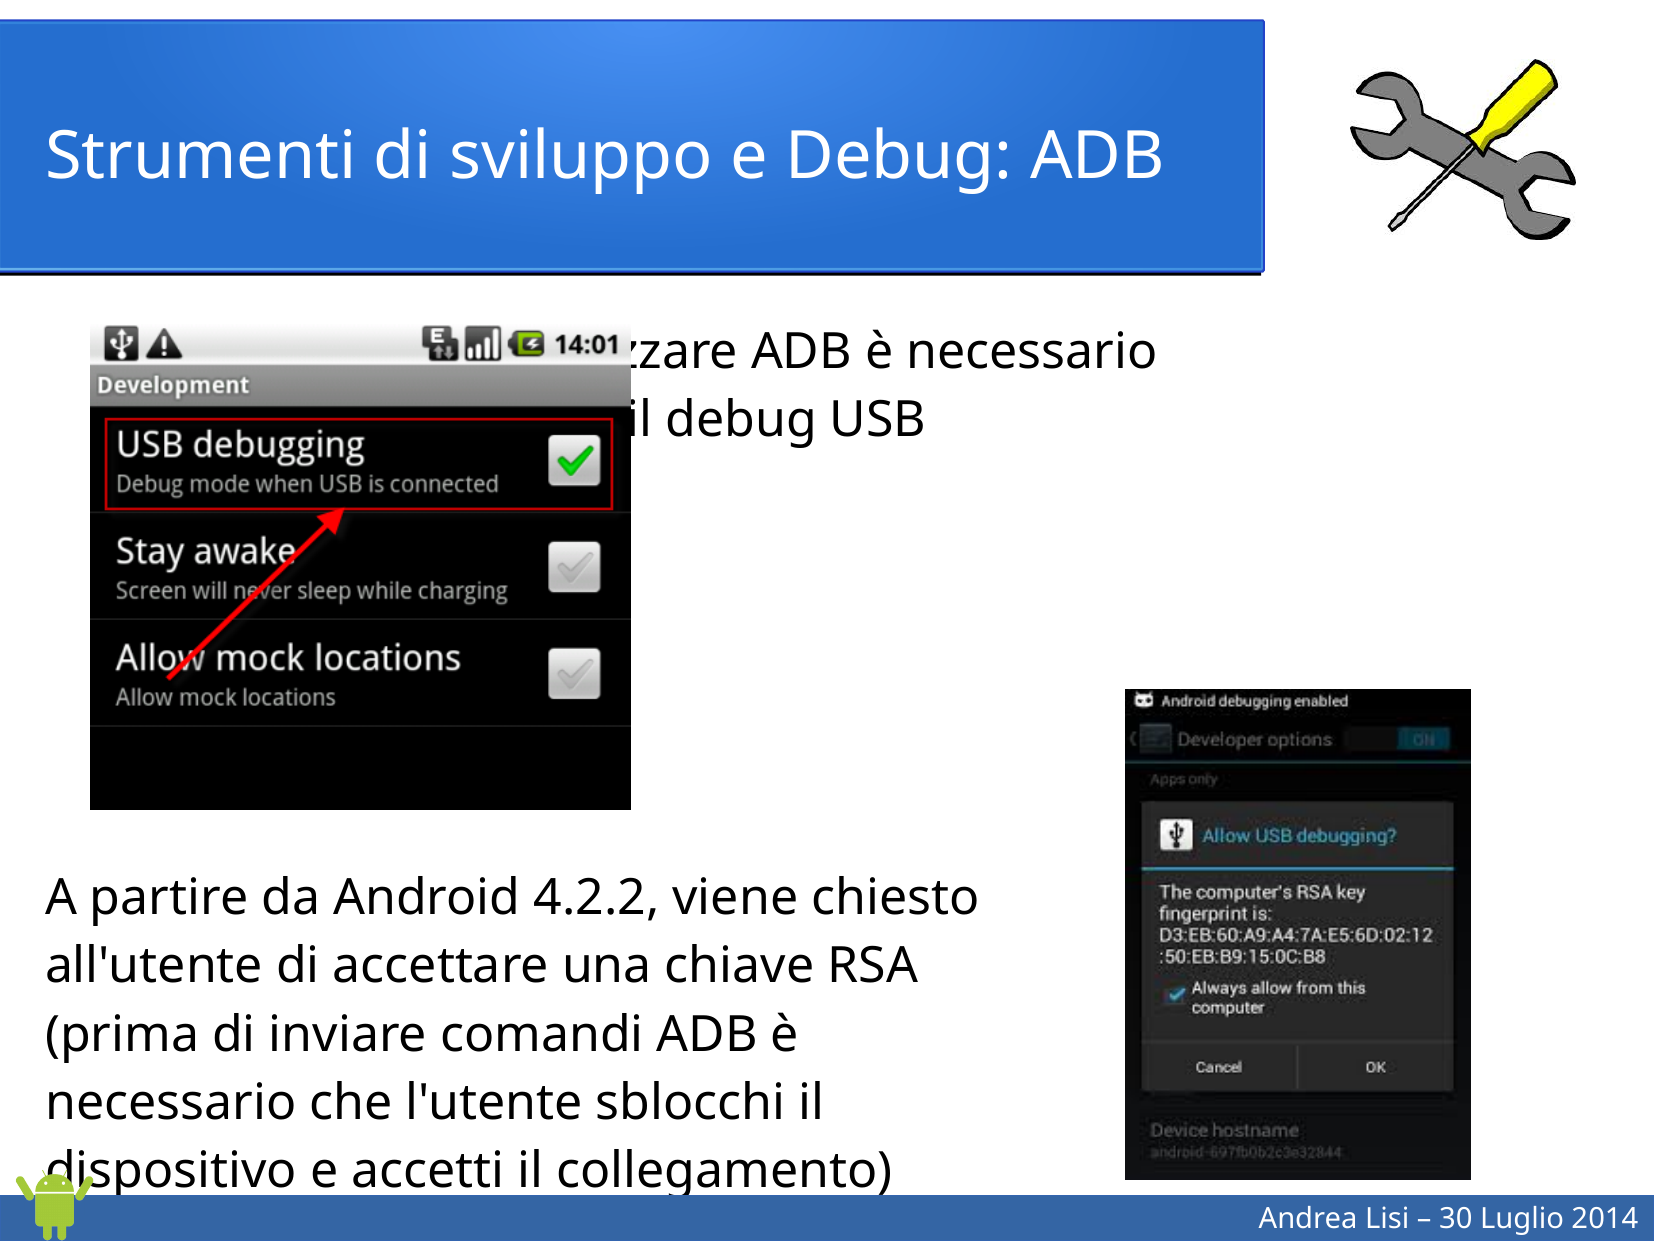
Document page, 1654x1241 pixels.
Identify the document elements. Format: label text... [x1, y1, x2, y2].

picture [1350, 59, 1576, 241]
picture [1125, 689, 1471, 1180]
picture [90, 323, 631, 811]
text_box Per utilizzare ADB è necessario attivare il debug USB A partire da Android 4.2.2, viene chiesto all'utente di accettare una chiave RSA (prima di inviare comandi ADB è necessario che l'utente sblocchi il dispositivo e accetti il collegamento) [45, 315, 1621, 1180]
title Strumenti di sviluppo e Debug: ADB [45, 49, 1250, 257]
text_box Andrea Lisi – 30 Luglio 2014 [100, 1195, 1654, 1241]
picture [9, 1167, 100, 1241]
